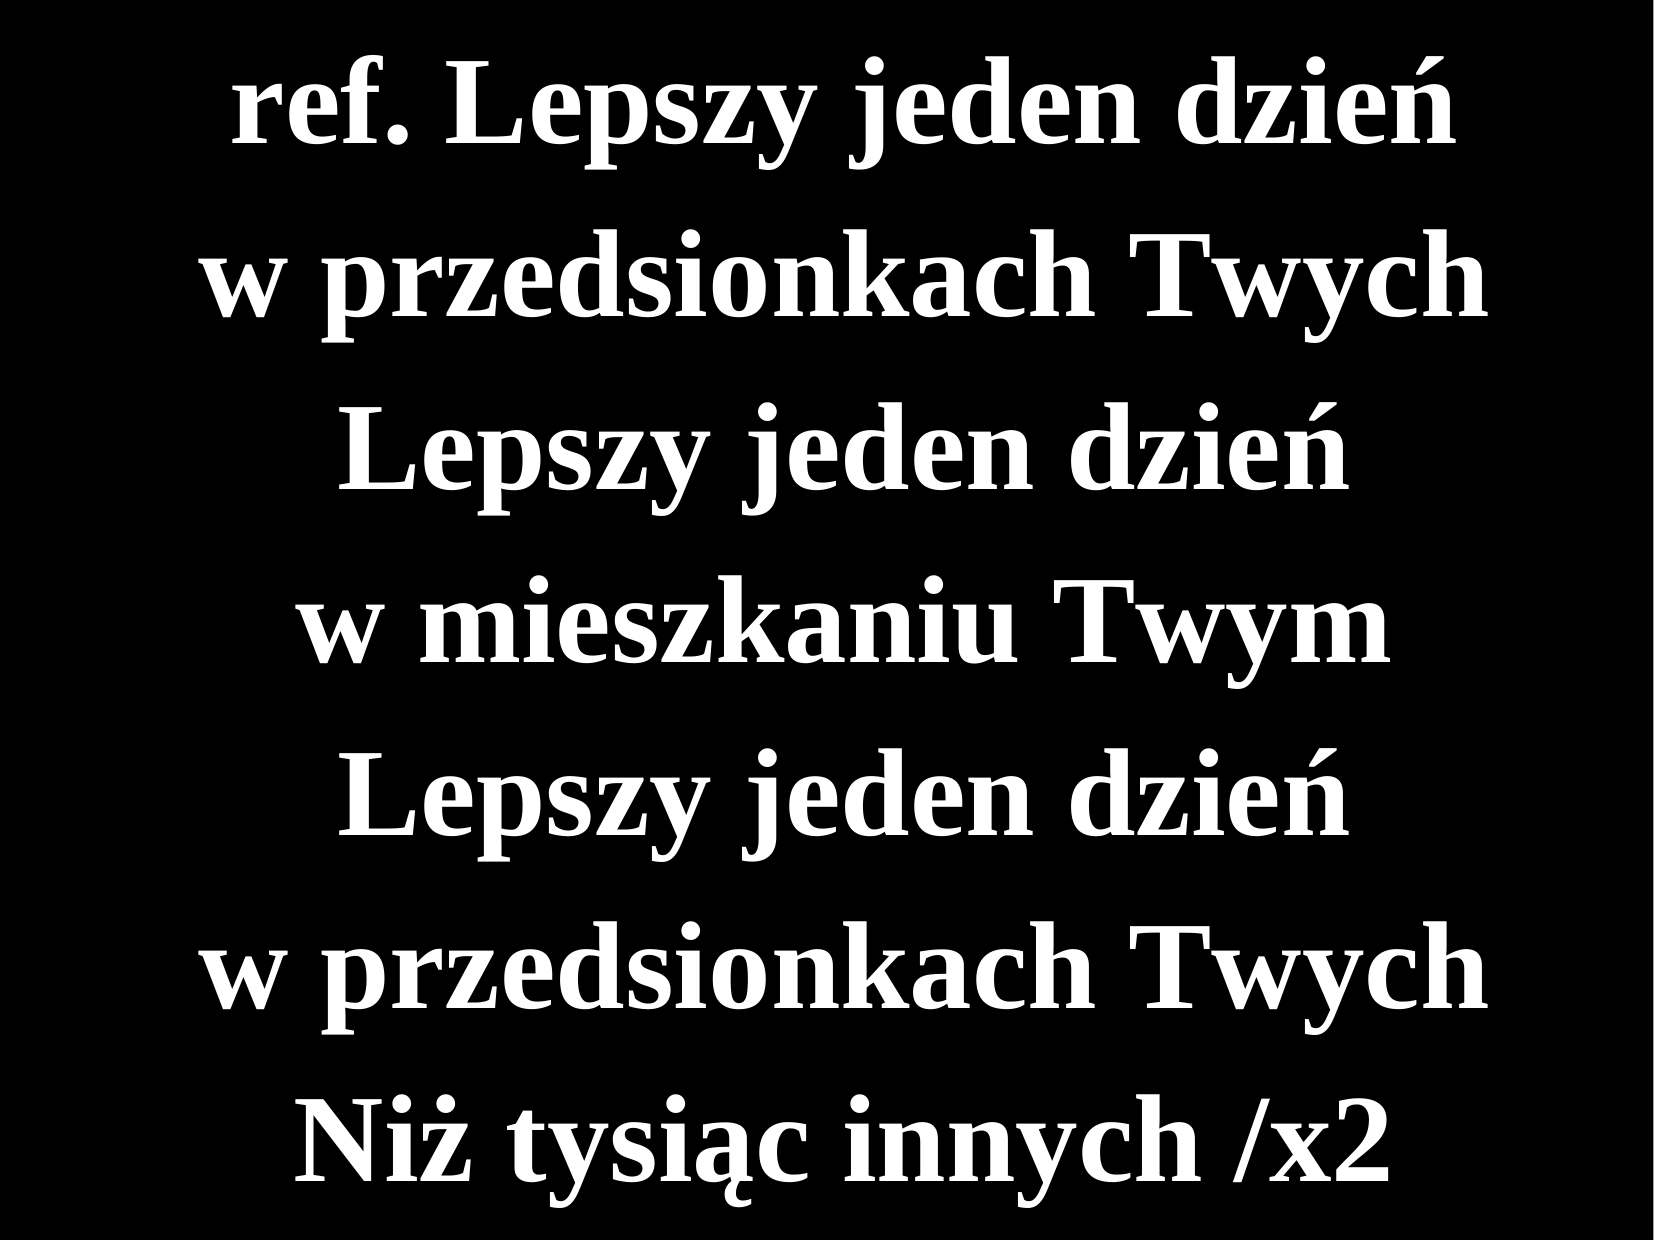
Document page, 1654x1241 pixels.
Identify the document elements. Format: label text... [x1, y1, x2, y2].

subtitle ref. Lepszy jeden dzień ppp w przedsionkach Twych ppp Lepszy jeden dzień ppp w mieszkaniu Twym ppp Lepszy jeden dzień ppp w przedsionkach Twych ppp Niż tysiąc innych /x2 [0, 0, 1654, 1241]
